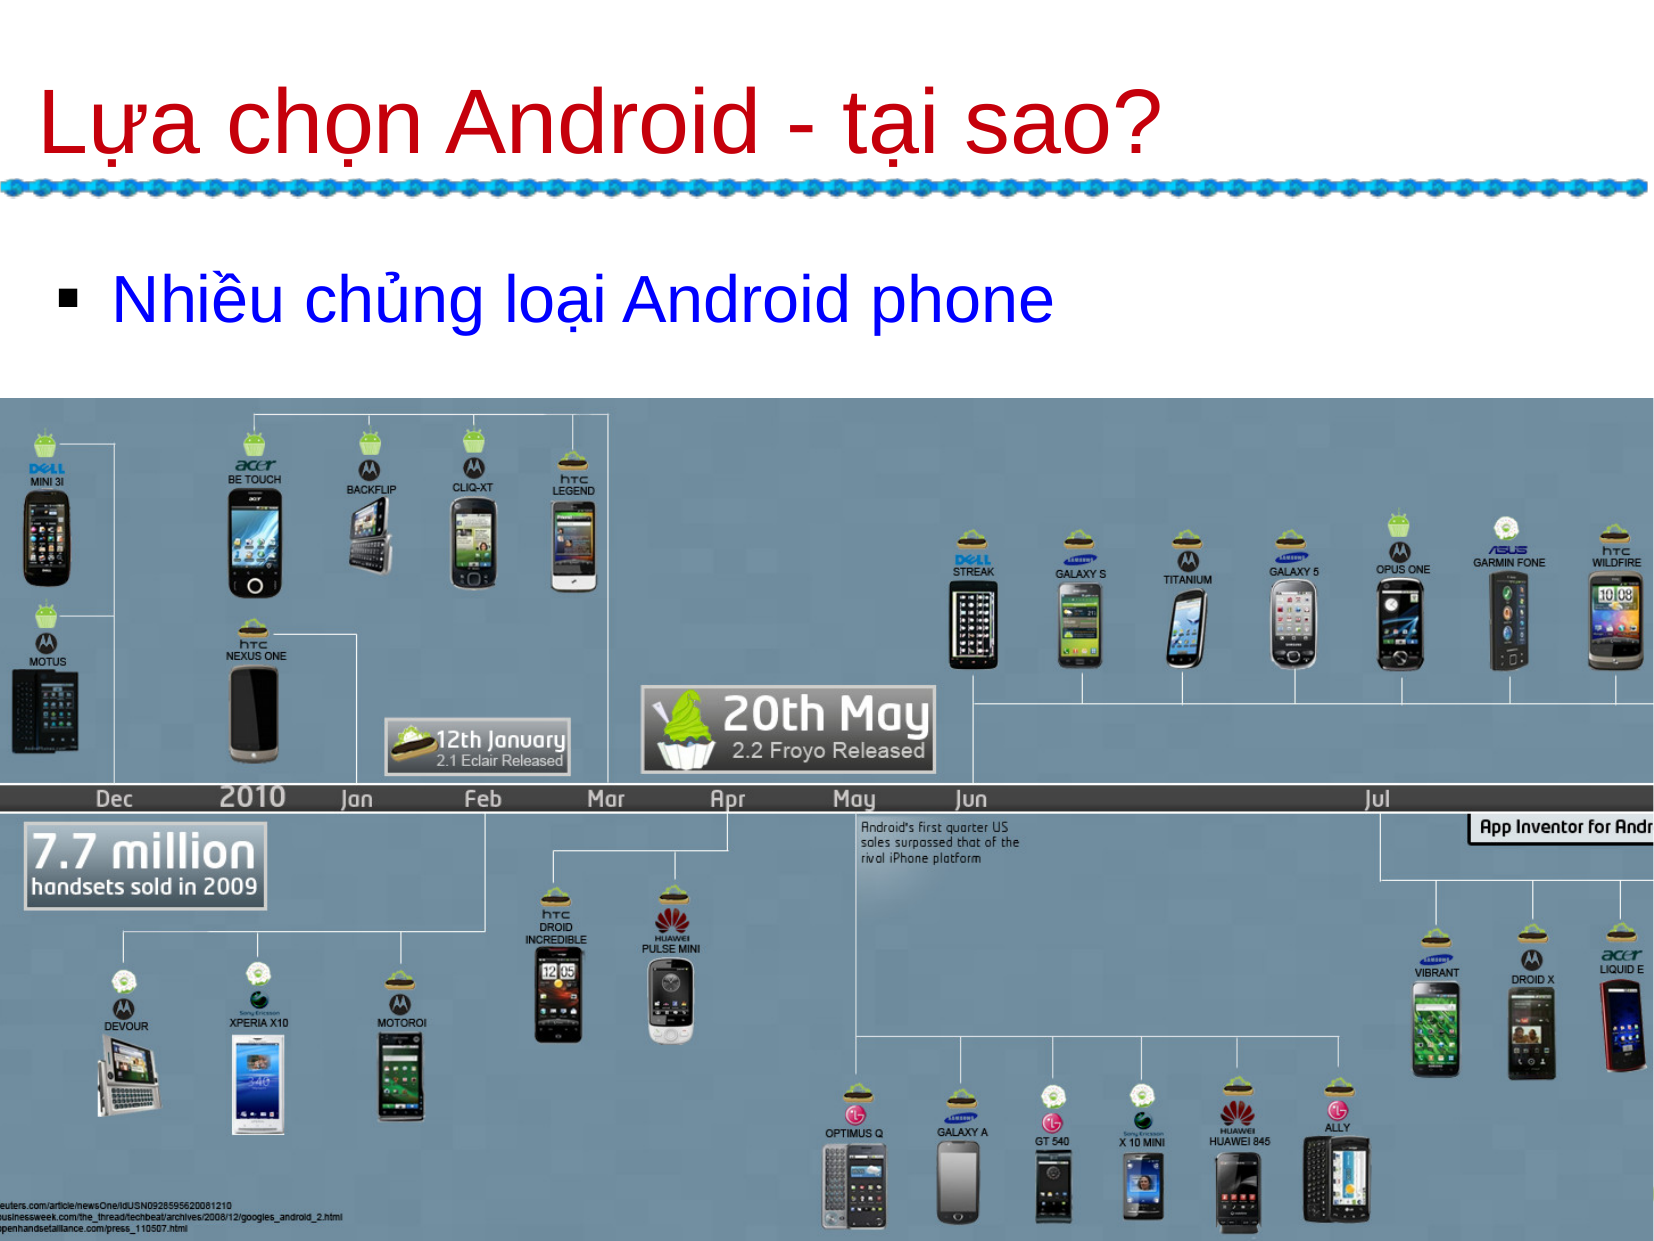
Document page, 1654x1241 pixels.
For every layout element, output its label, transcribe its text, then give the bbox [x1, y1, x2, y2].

picture [0, 398, 1654, 1241]
list Nhiều chủng loại Android phone [41, 262, 1654, 398]
title Lựa chọn Android - tại sao? [37, 37, 1651, 208]
picture [0, 178, 37, 199]
